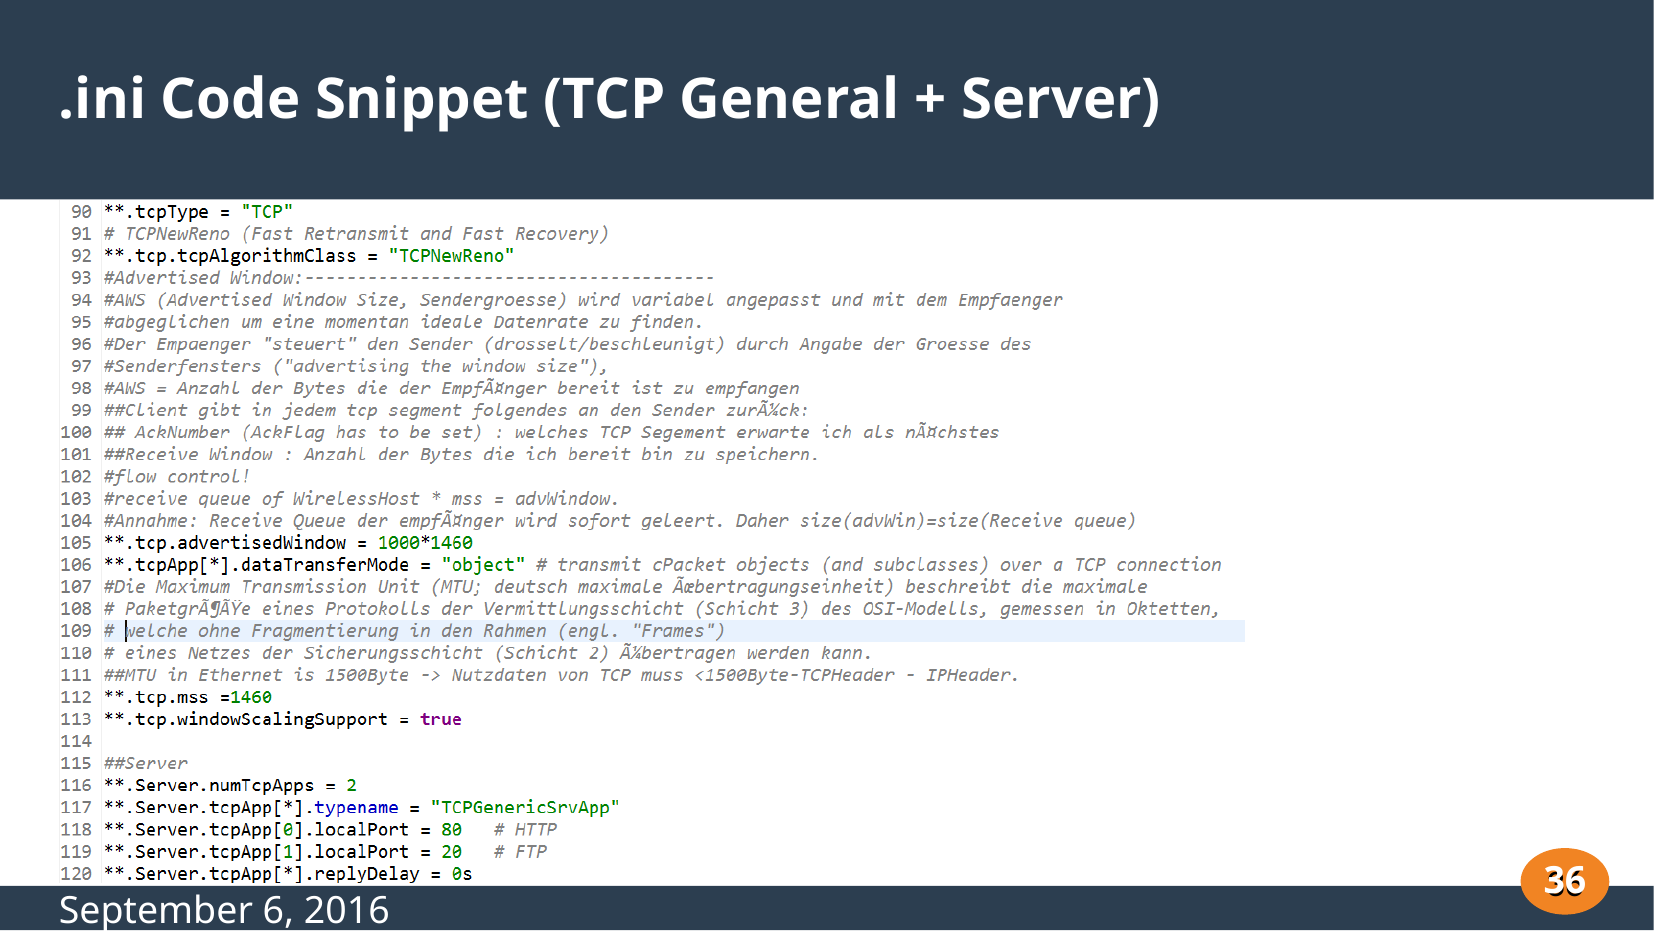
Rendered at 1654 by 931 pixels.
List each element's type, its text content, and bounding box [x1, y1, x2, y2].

text_box 39 [1505, 837, 1625, 926]
picture [59, 200, 1245, 883]
title .ini Code Snippet (TCP General + Server) [59, 37, 1595, 155]
text_box September 6, 2016 [59, 885, 532, 931]
